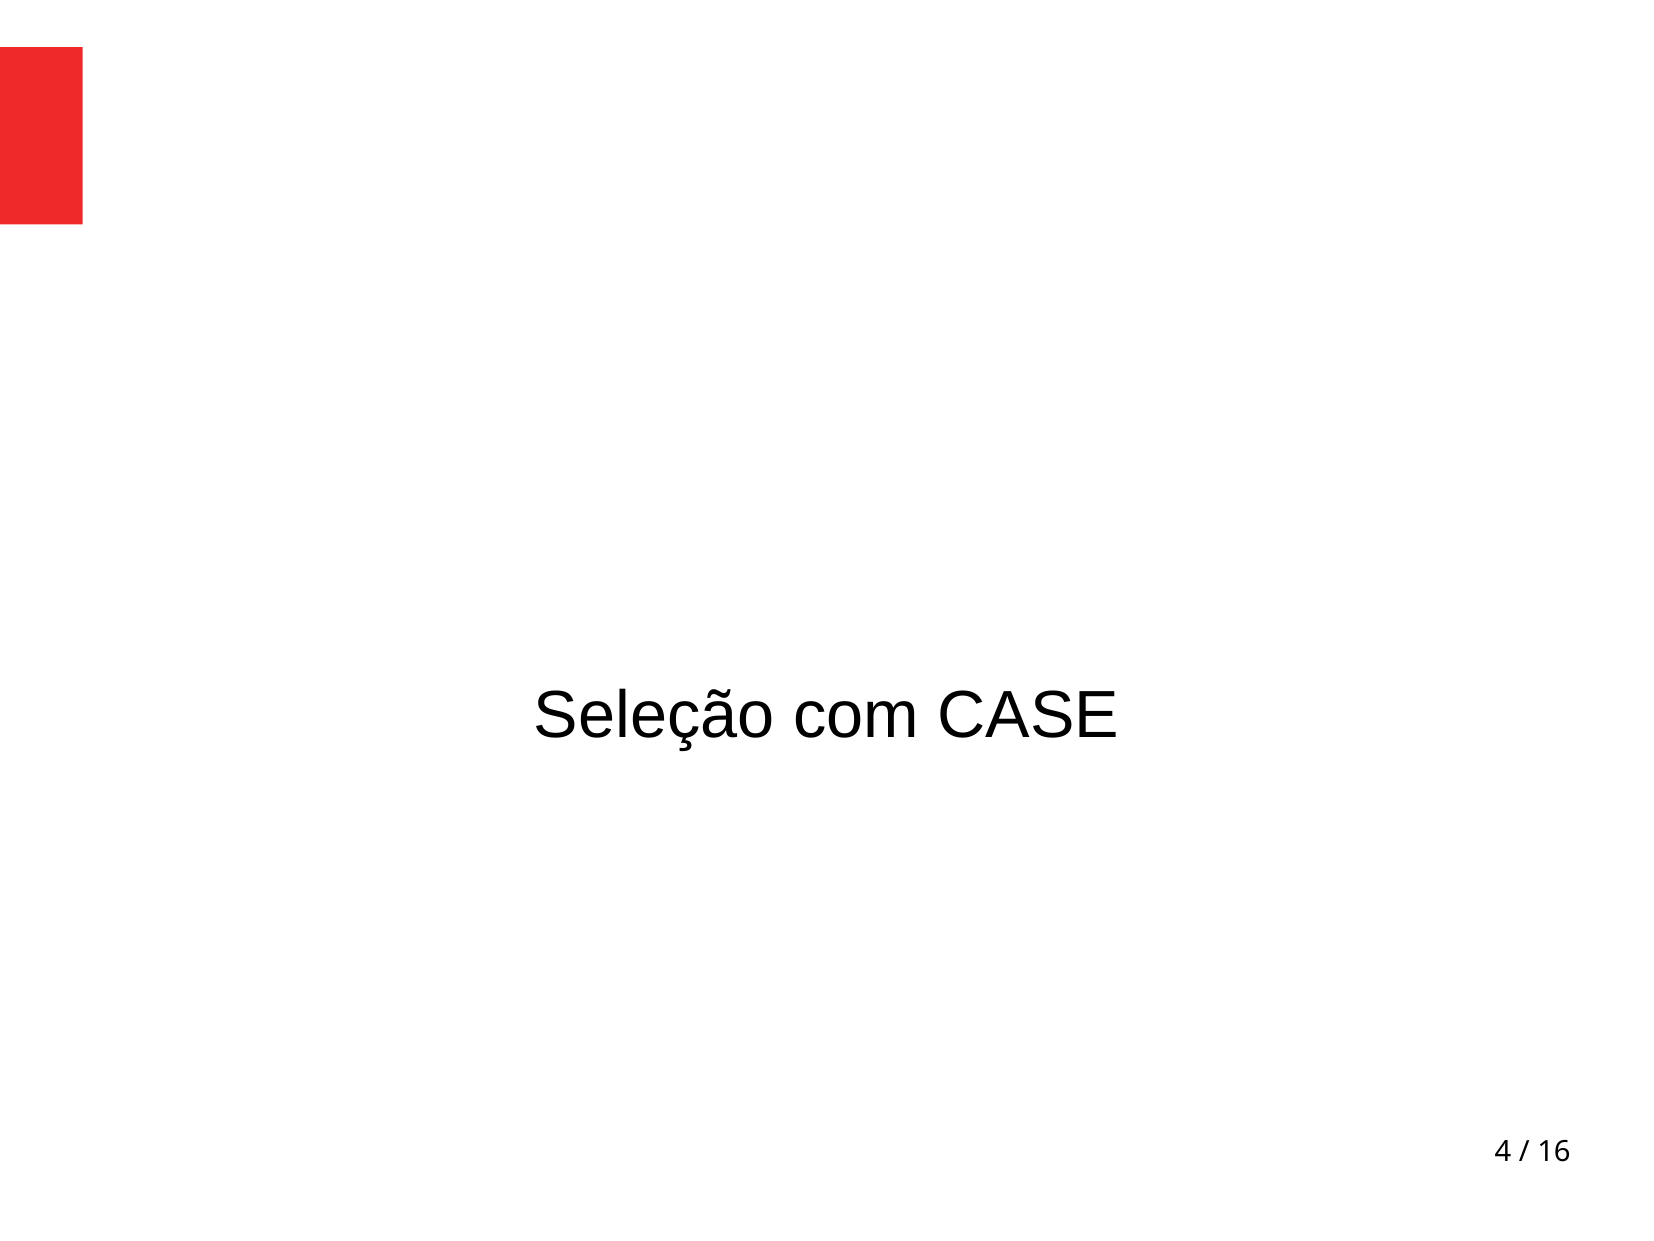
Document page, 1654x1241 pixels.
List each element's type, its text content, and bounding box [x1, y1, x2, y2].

subtitle Seleção com CASE [118, 354, 1536, 1074]
